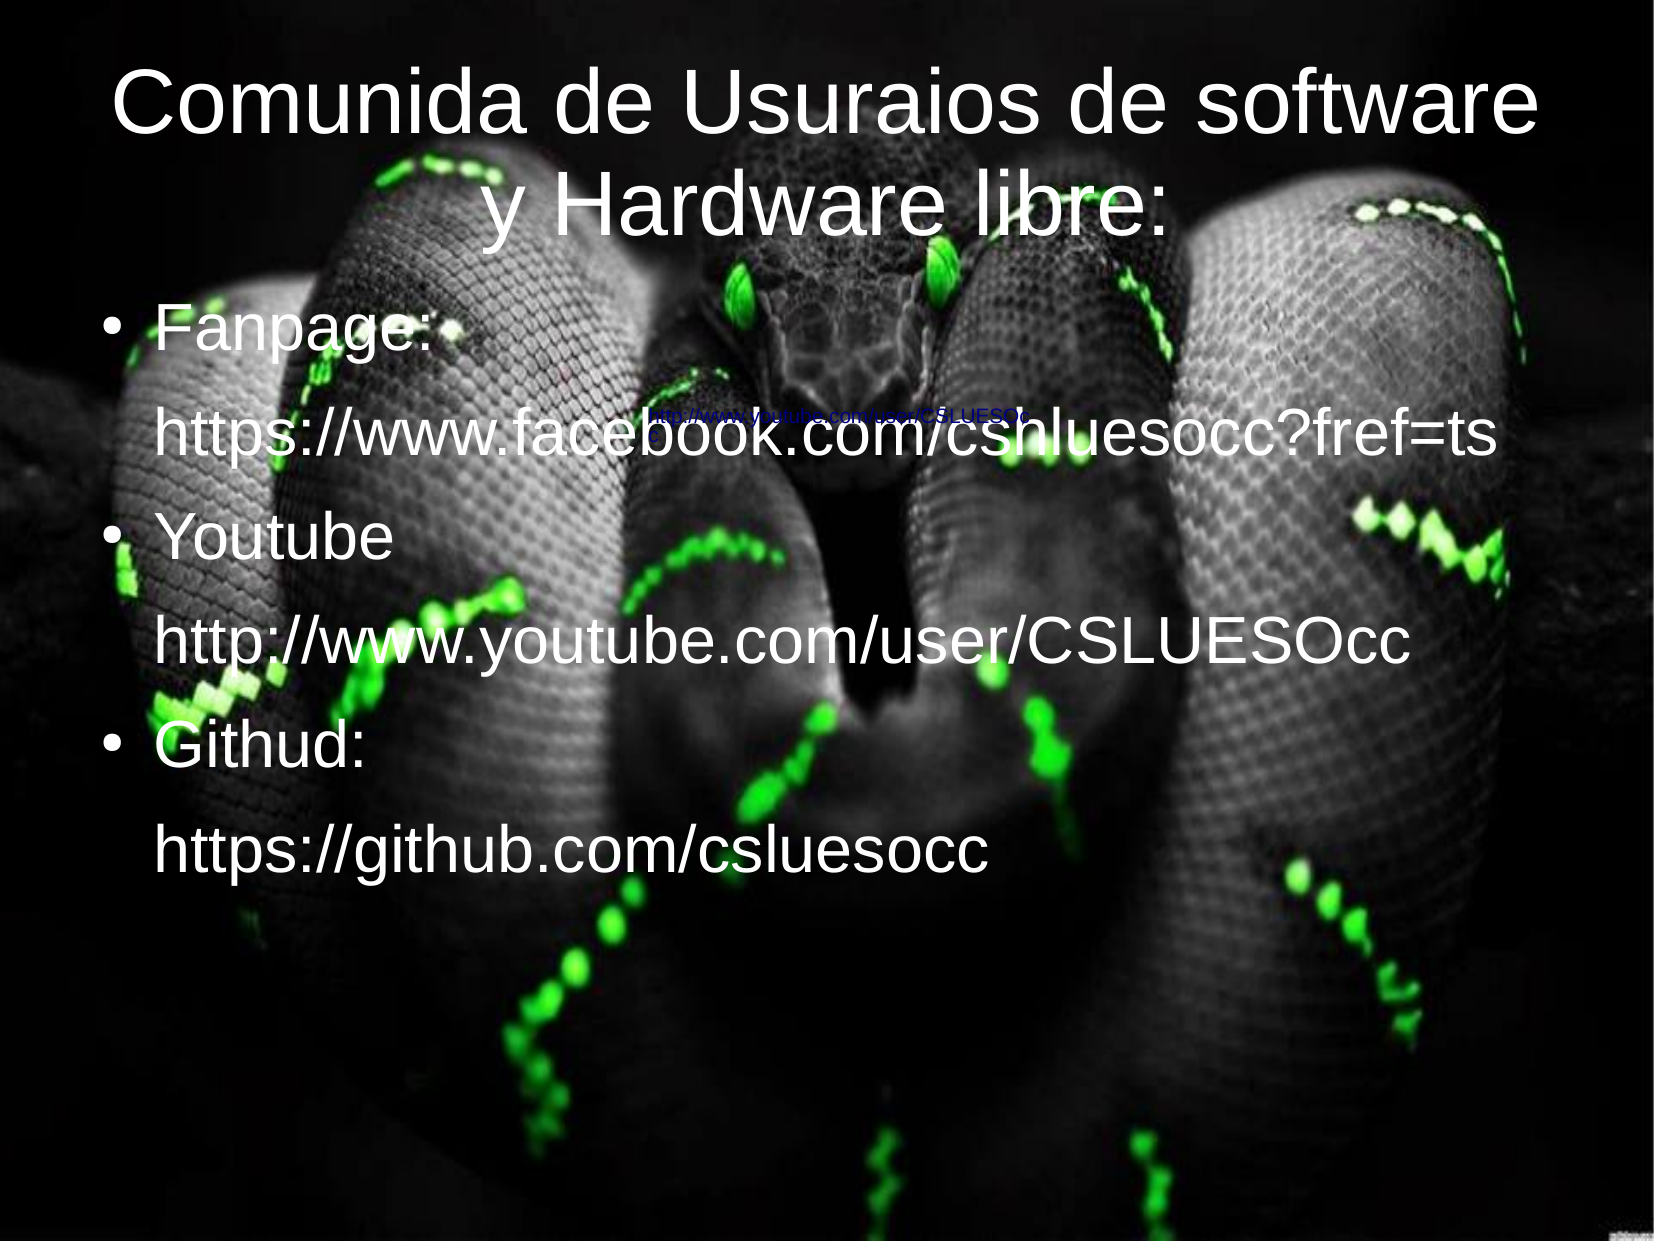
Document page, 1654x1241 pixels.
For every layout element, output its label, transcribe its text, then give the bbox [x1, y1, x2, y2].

title Comunida de Usuraios de software y Hardware libre: [82, 49, 1571, 257]
picture [0, 0, 1654, 1241]
list Fanpage: https://www.facebook.com/cshluesocc?fref=ts Youtube http://www.youtube.com/user/CSLUESOcc Githud: https://github.com/csluesocc [82, 290, 1571, 1010]
text_box http://www.youtube.com/user/CSLUESOcc [633, 397, 1055, 436]
